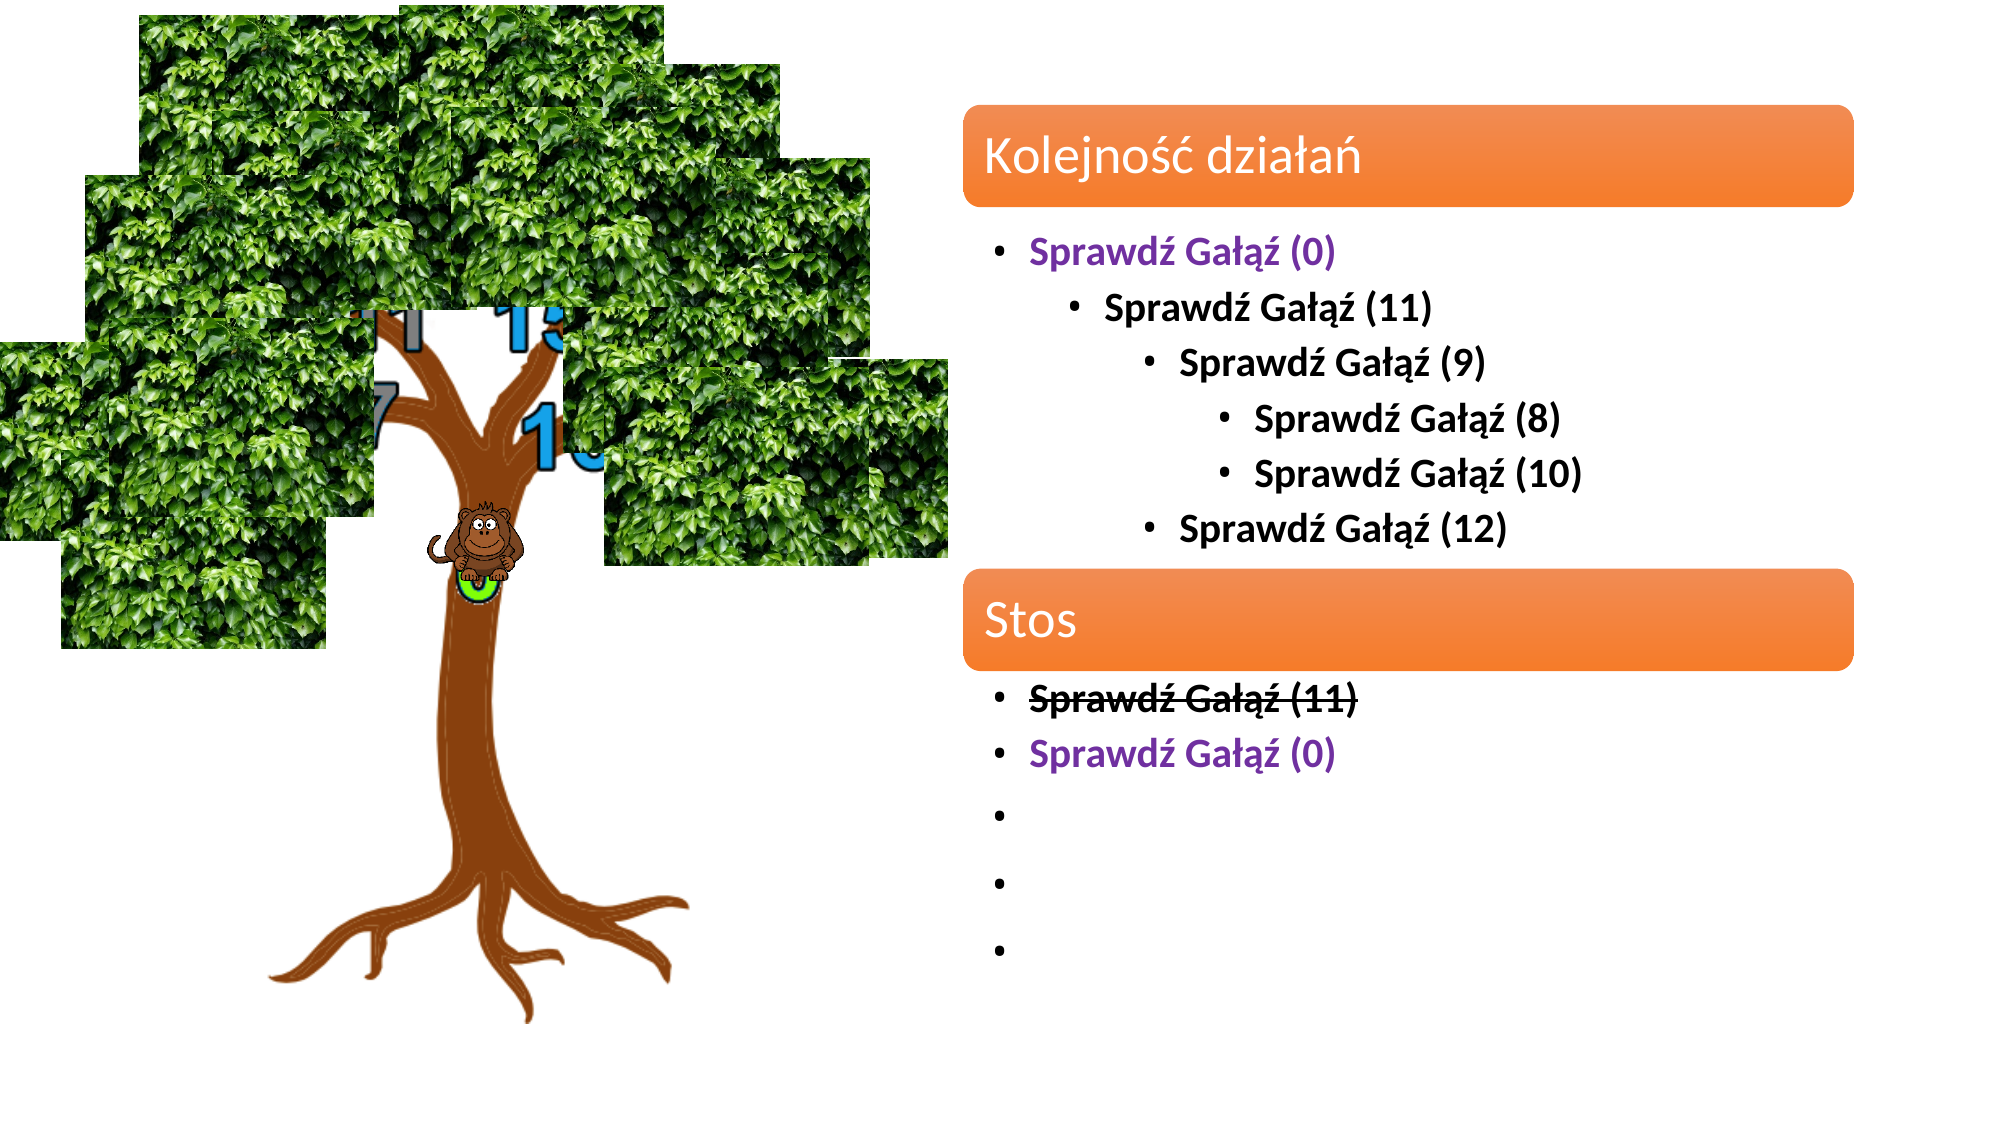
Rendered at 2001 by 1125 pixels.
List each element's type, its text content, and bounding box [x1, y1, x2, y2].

text_box Sprawdź Gałąź (0) Sprawdź Gałąź (11) Sprawdź Gałąź (9) Sprawdź Gałąź (8) Sprawdź Gałąź (10) Sprawdź Gałąź (12) [963, 224, 1854, 569]
text_box Sprawdź Gałąź (11) Sprawdź Gałąź (0) [963, 671, 1854, 954]
picture [0, 5, 948, 1024]
text_box Stos [963, 568, 1854, 671]
text_box Kolejność działań [963, 104, 1854, 208]
